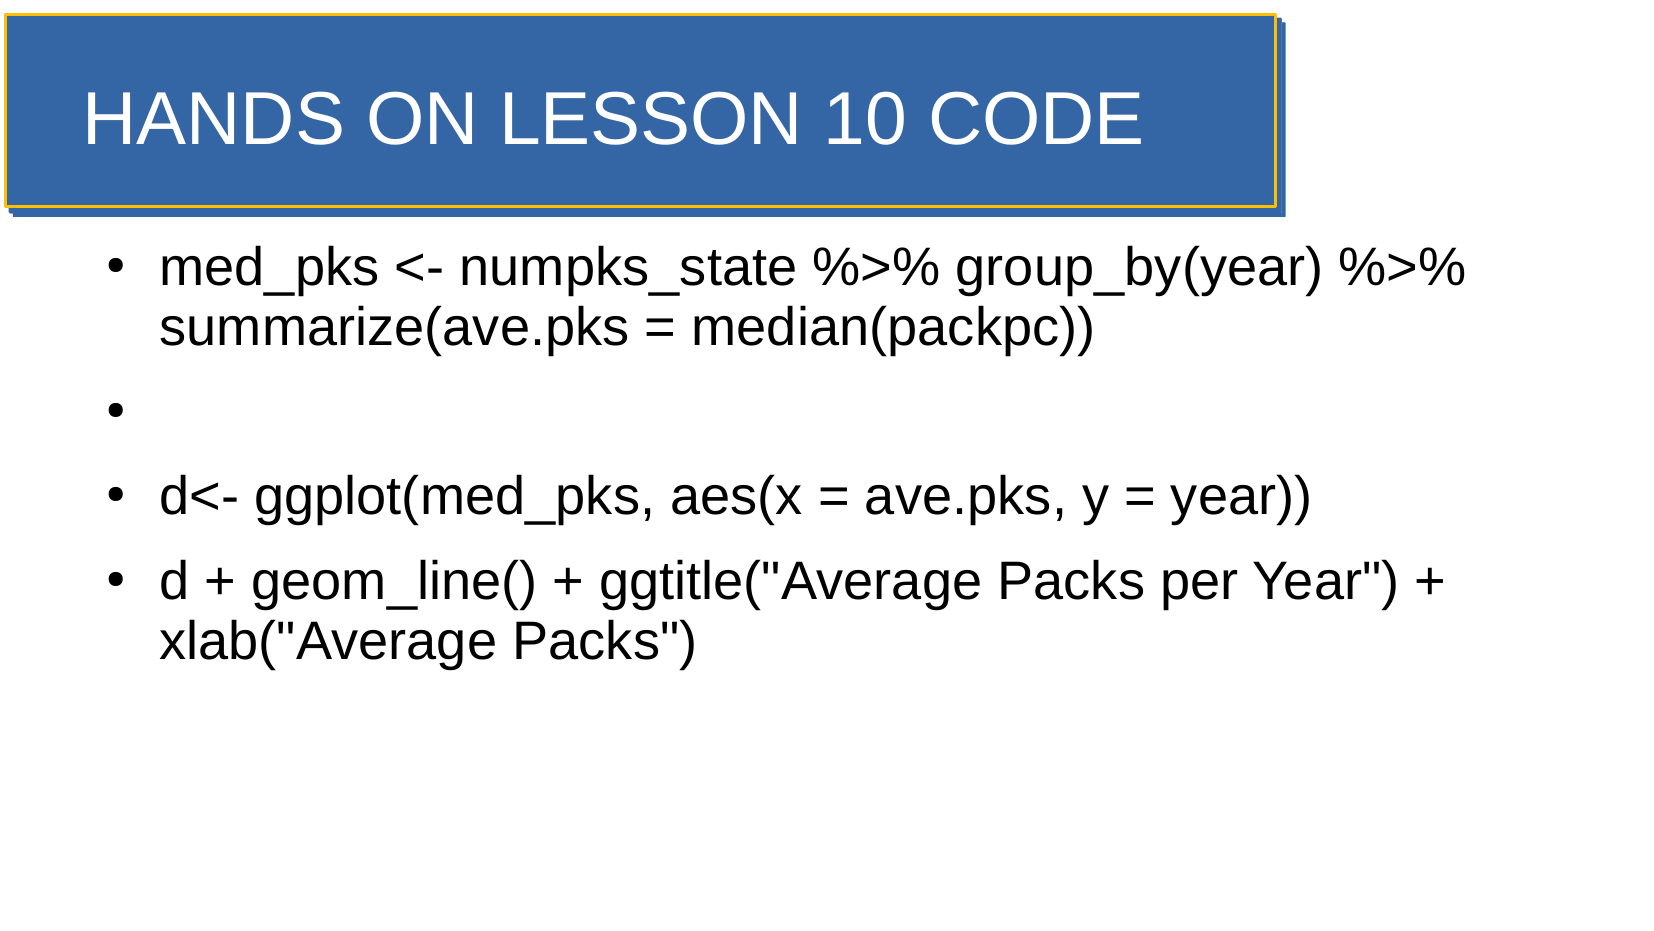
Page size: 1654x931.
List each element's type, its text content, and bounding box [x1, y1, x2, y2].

list med_pks <- numpks_state %>% group_by(year) %>% summarize(ave.pks = median(packpc)) d<- ggplot(med_pks, aes(x = ave.pks, y = year)) d + geom_line() + ggtitle("Average Packs per Year") + xlab("Average Packs") [88, 236, 1565, 798]
title HANDS ON LESSON 10 CODE [82, 44, 1235, 192]
